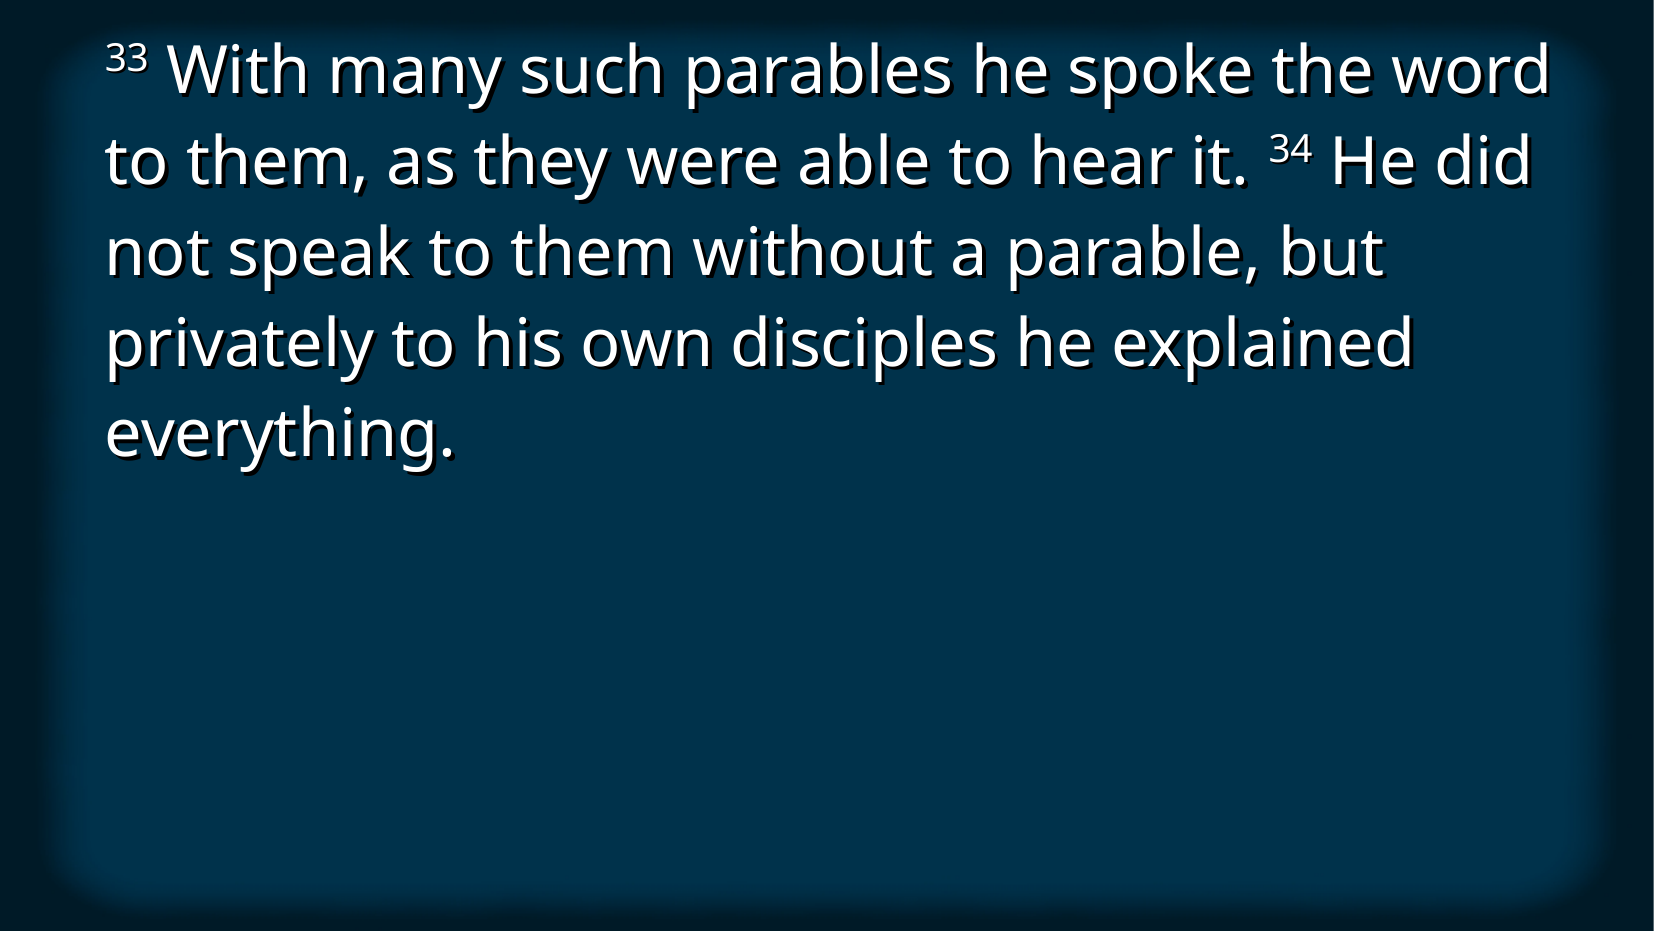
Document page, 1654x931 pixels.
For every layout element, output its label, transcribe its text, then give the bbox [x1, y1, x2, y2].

text_box 33 With many such parables he spoke the word to them, as they were able to hear it. 34 He did not speak to them without a parable, but privately to his own disciples he explained everything. [90, 15, 1591, 391]
picture [0, 0, 1654, 931]
